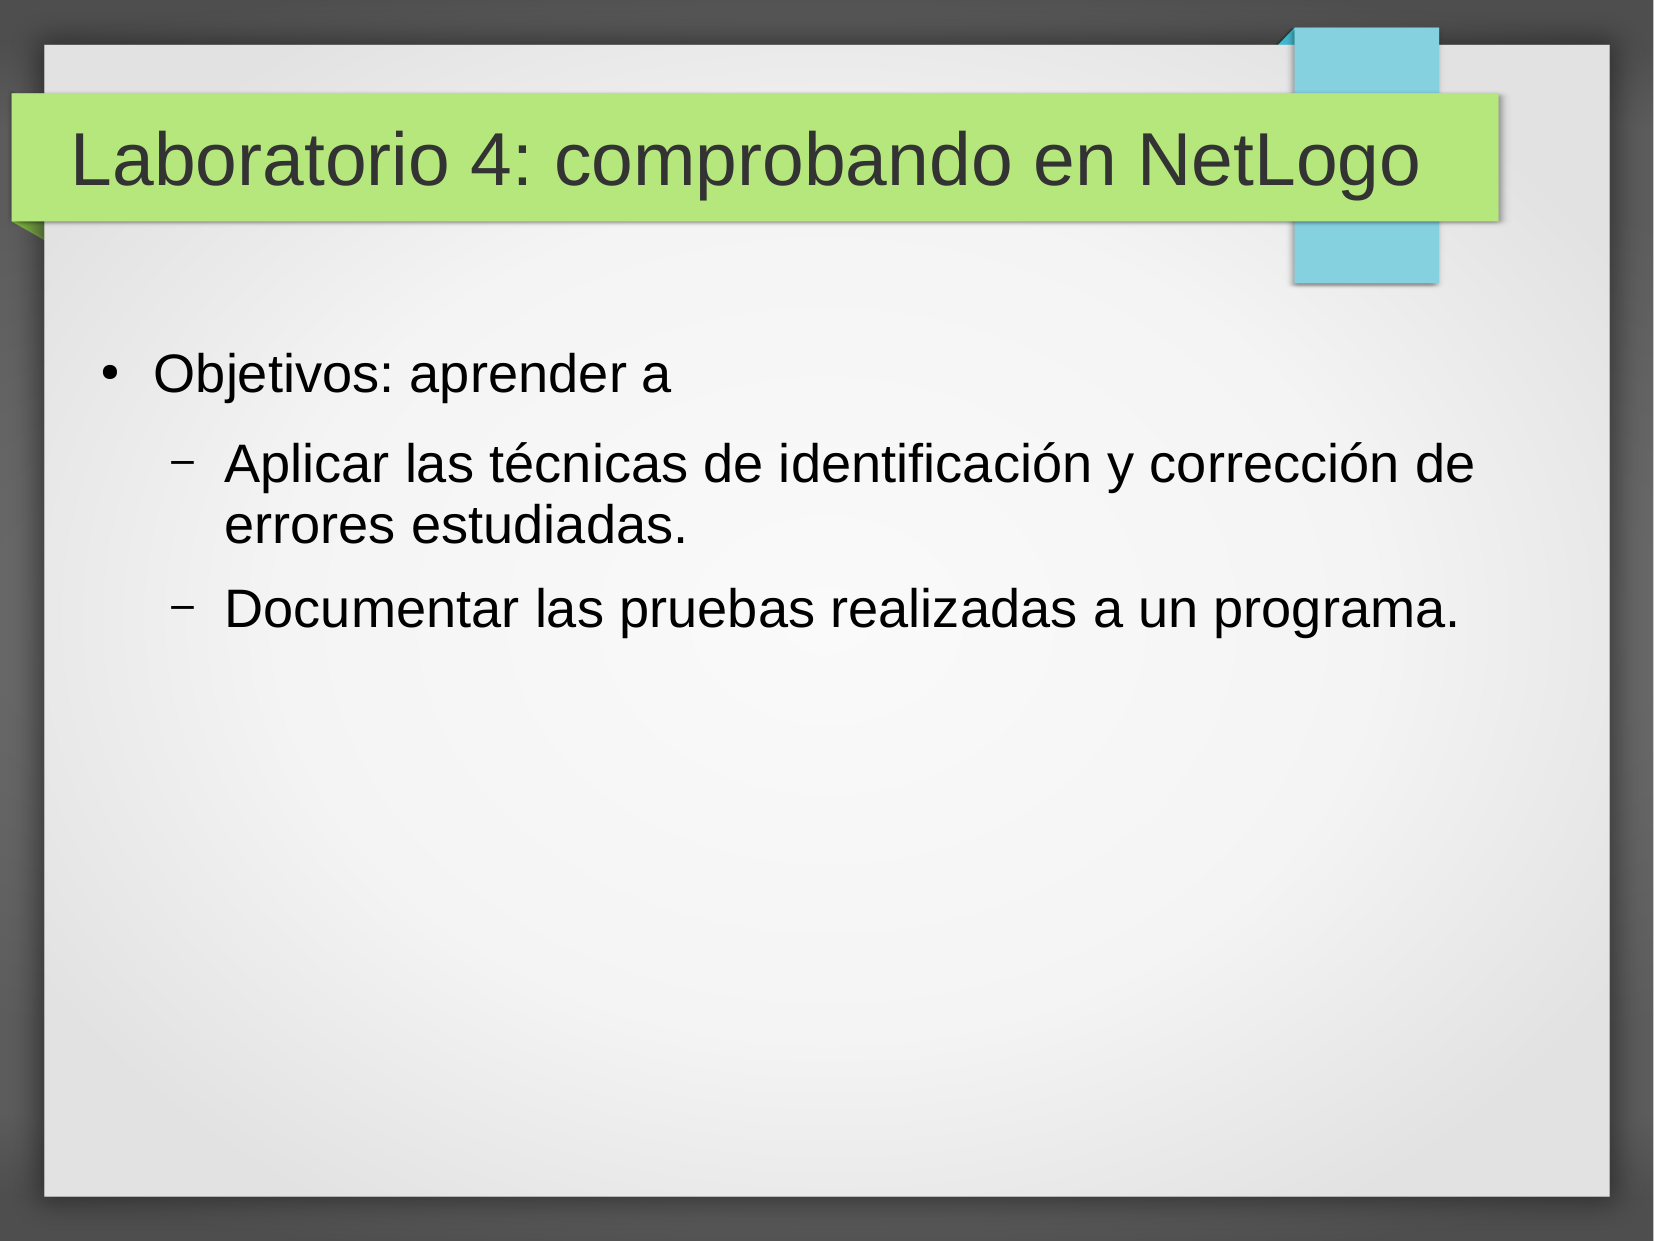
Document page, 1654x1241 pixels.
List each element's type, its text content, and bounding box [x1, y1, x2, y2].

list Objetivos: aprender a Aplicar las técnicas de identificación y corrección de errores estudiadas. Documentar las pruebas realizadas a un programa. [82, 343, 1538, 1063]
picture [0, 0, 1654, 1241]
title Laboratorio 4: comprobando en NetLogo [70, 106, 1465, 213]
